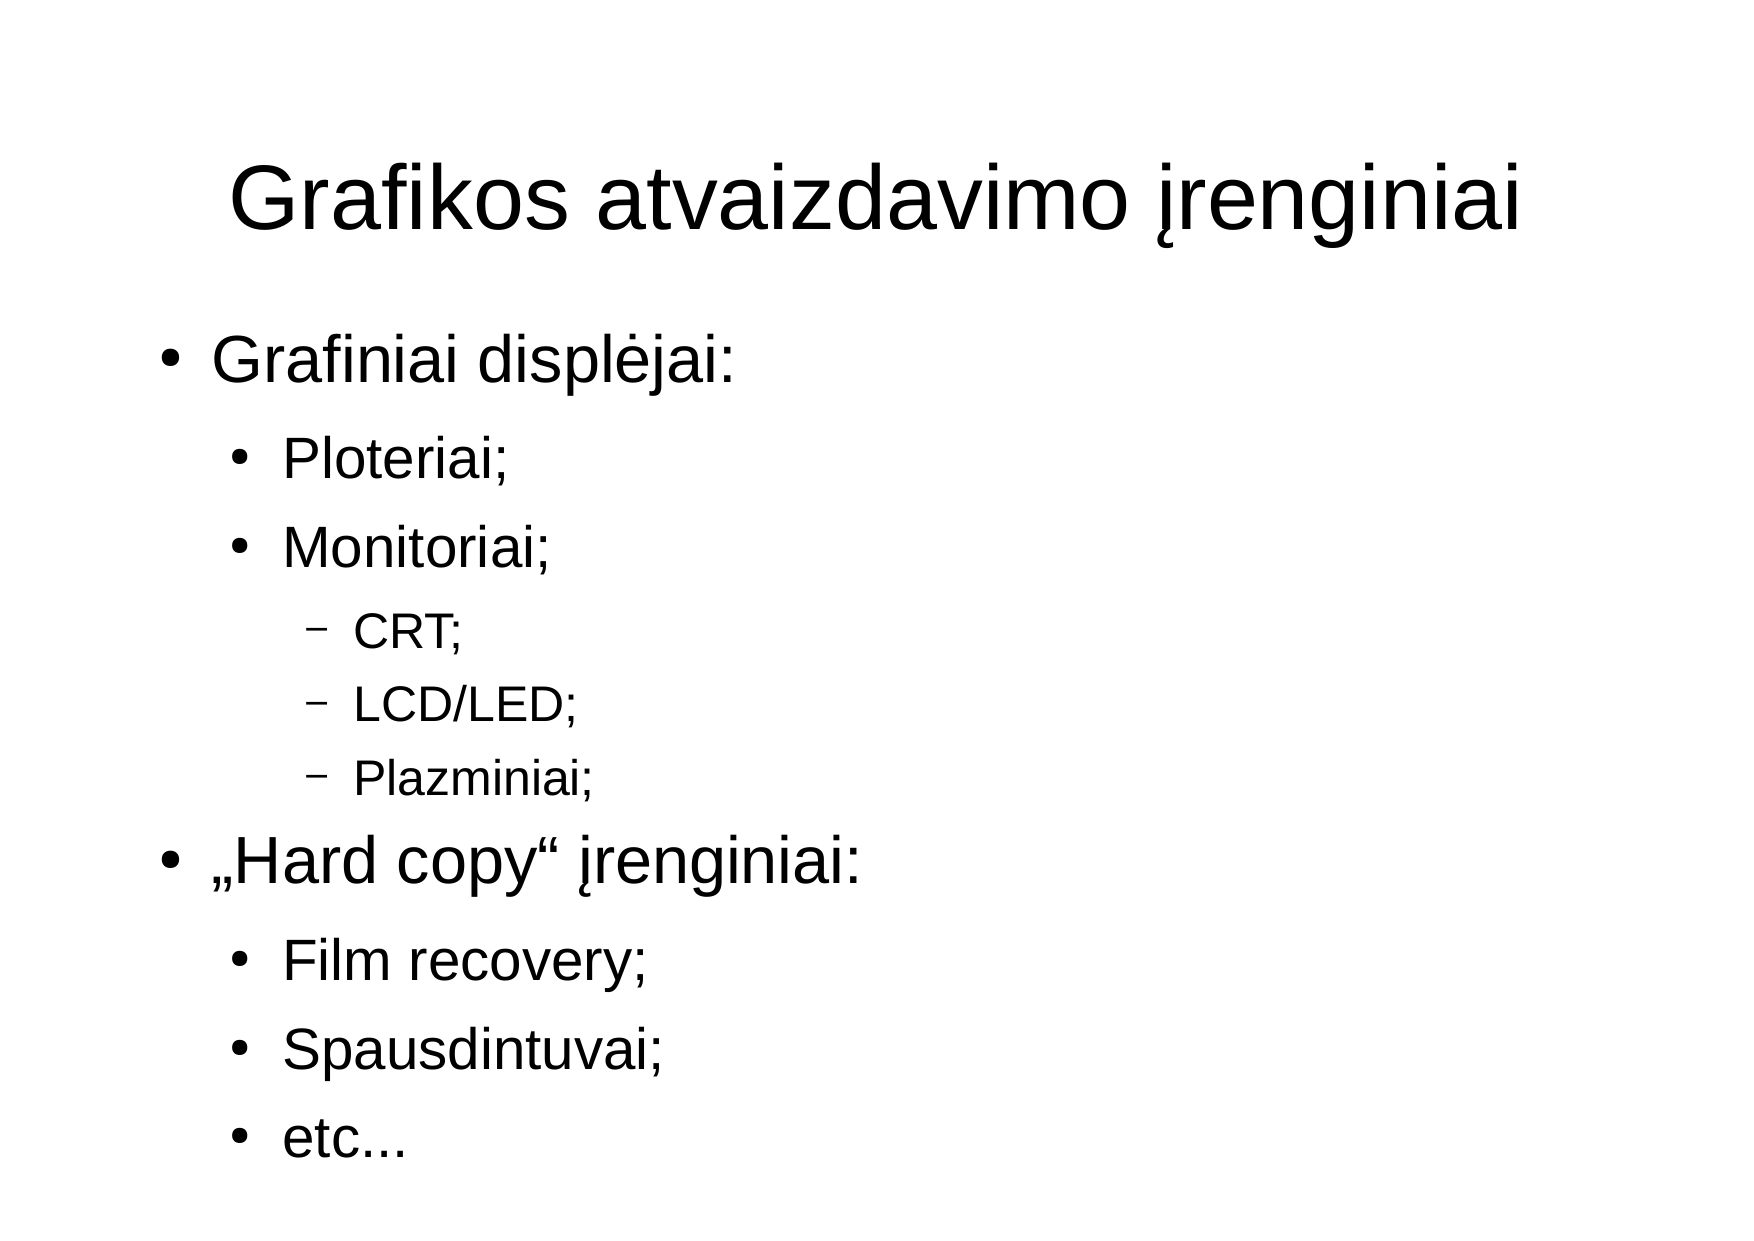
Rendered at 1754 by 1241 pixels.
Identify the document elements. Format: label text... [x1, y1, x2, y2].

title Grafikos atvaizdavimo įrenginiai [140, 103, 1614, 292]
list Grafiniai displėjai: Ploteriai; Monitoriai; CRT; LCD/LED; Plazminiai; „Hard copy“ įrenginiai: Film recovery; Spausdintuvai; etc... [140, 321, 1614, 1171]
